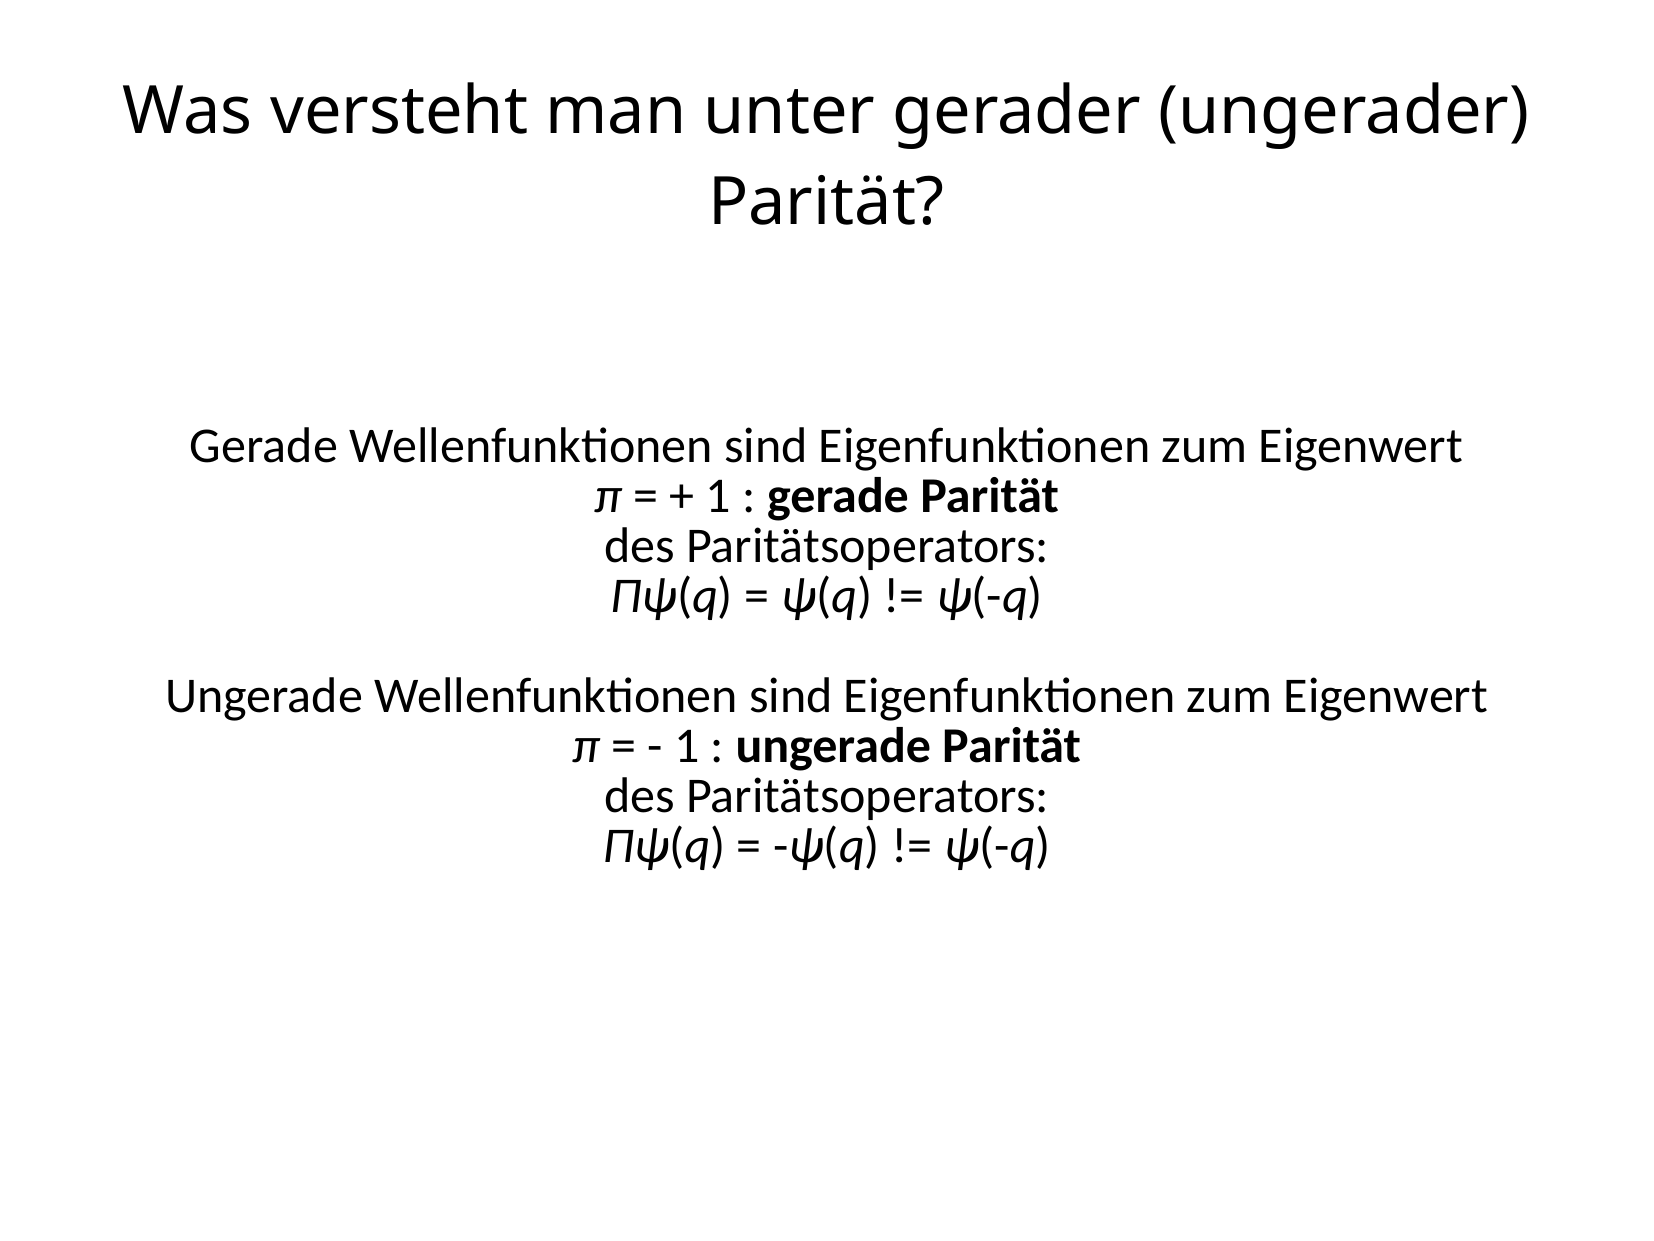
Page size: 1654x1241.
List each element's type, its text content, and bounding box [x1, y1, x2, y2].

subtitle Gerade Wellenfunktionen sind Eigenfunktionen zum Eigenwert π = + 1 : gerade Parität des Paritätsoperators: Πψ(q) = ψ(q) != ψ(-q) Ungerade Wellenfunktionen sind Eigenfunktionen zum Eigenwert π = - 1 : ungerade Parität des Paritätsoperators: Πψ(q) = -ψ(q) != ψ(-q) [82, 290, 1571, 1010]
title Was versteht man unter gerader (ungerader) Parität? [82, 49, 1571, 257]
